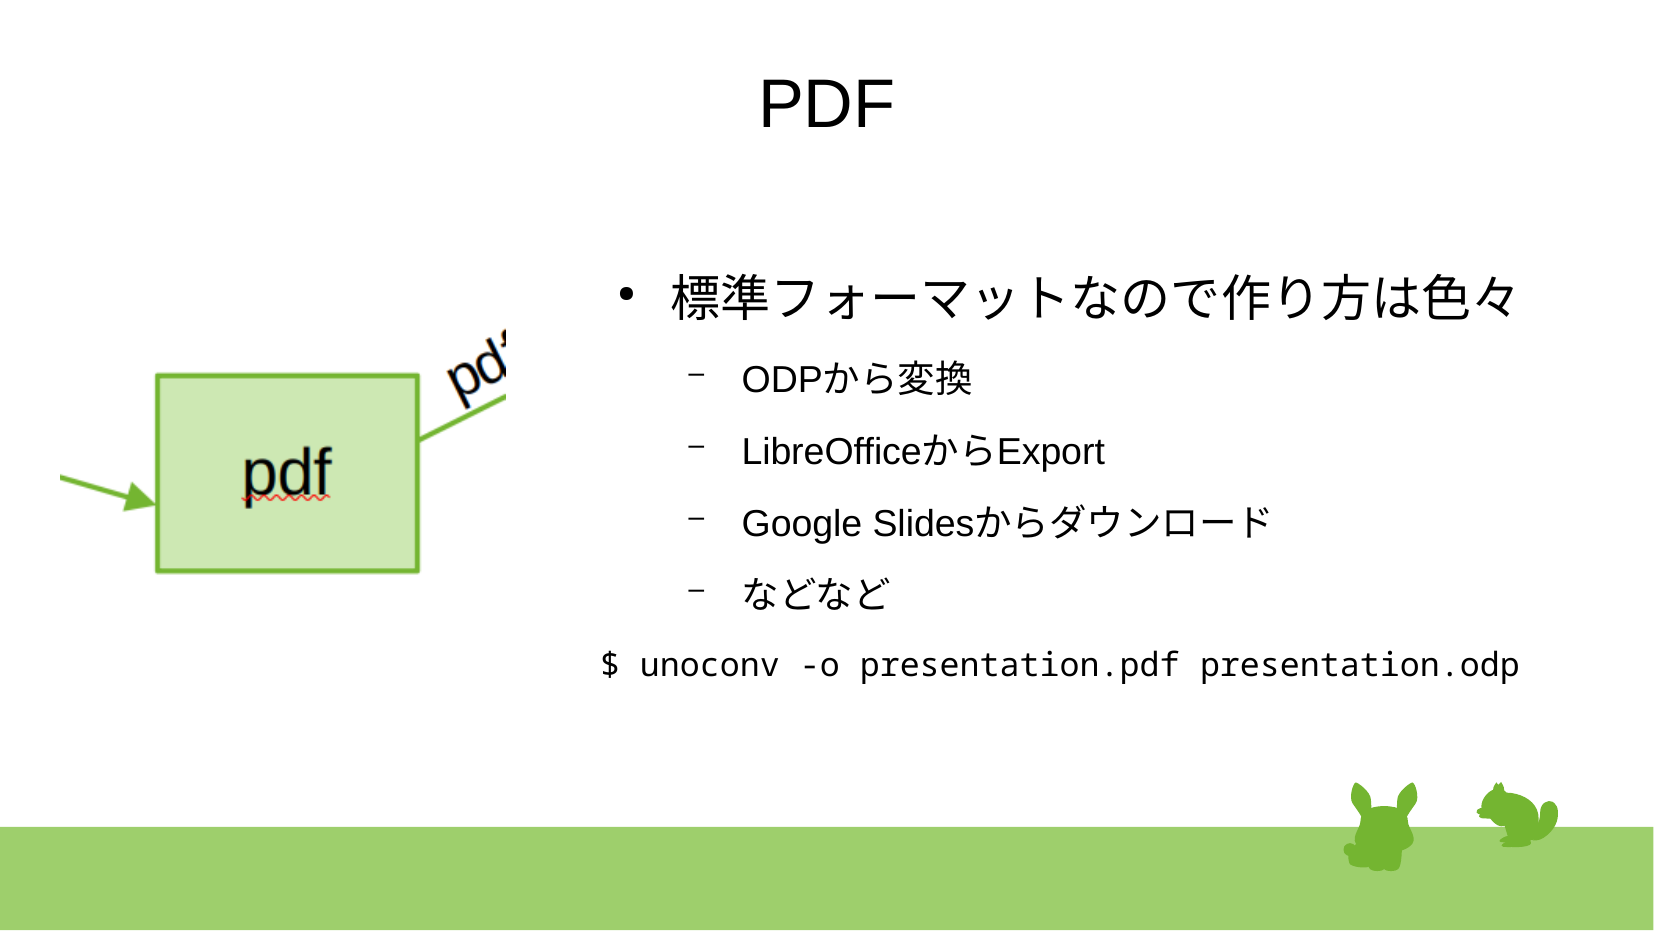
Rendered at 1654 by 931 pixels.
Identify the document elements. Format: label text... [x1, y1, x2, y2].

list 標準フォーマットなので作り方は色々 ODPから変換 LibreOfficeからExport Google Slidesからダウンロード などなど $ unoconv -o presentation.pdf presentation.odp [600, 206, 1565, 739]
title PDF [88, 29, 1565, 178]
picture [60, 272, 506, 658]
